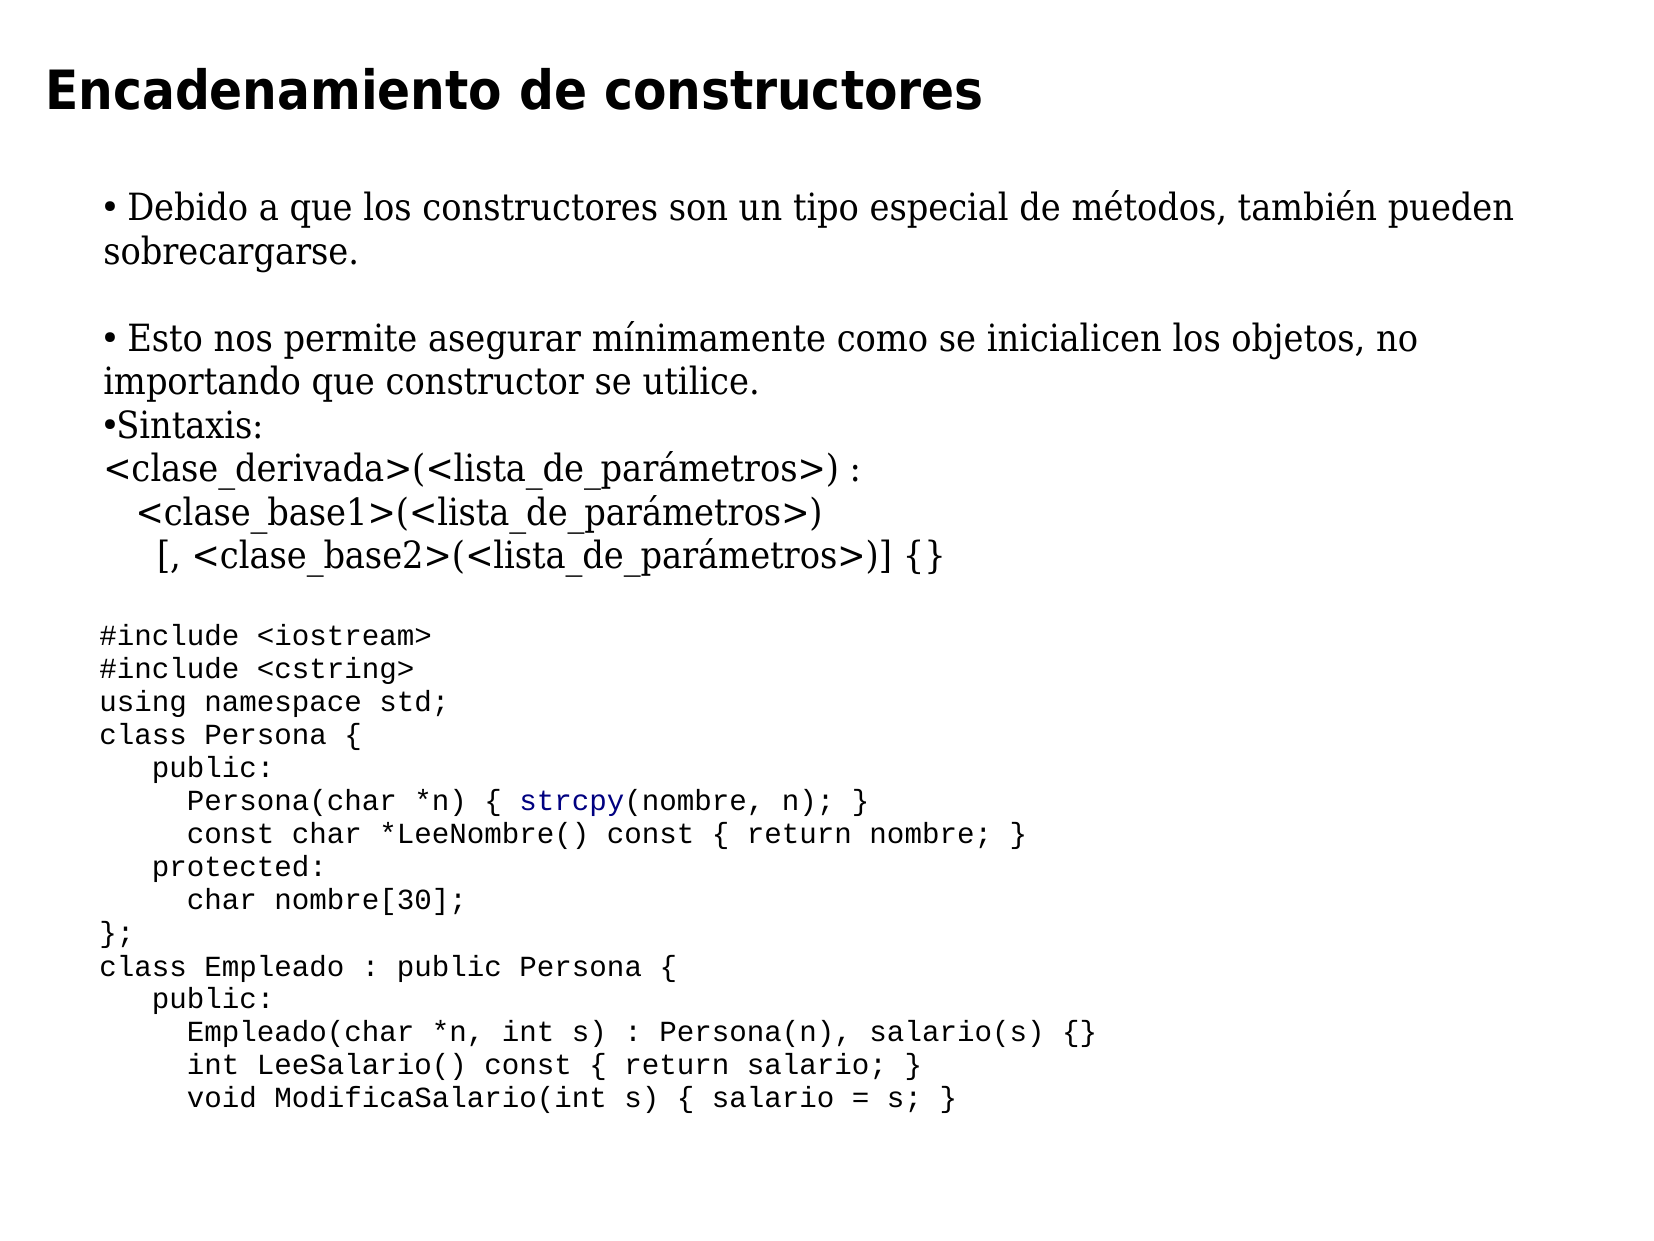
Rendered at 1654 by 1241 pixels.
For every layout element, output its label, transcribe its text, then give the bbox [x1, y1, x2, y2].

text_box Debido a que los constructores son un tipo especial de métodos, también pueden sobrecargarse. Esto nos permite asegurar mínimamente como se inicialicen los objetos, no importando que constructor se utilice. Sintaxis: <clase_derivada>(<lista_de_parámetros>) : <clase_base1>(<lista_de_parámetros>) [, <clase_base2>(<lista_de_parámetros>)] {} [88, 178, 1565, 590]
text_box #include <iostream> #include <cstring> using namespace std; class Persona { public: Persona(char *n) { strcpy(nombre, n); } const char *LeeNombre() const { return nombre; } protected: char nombre[30]; }; class Empleado : public Persona { public: Empleado(char *n, int s) : Persona(n), salario(s) {} int LeeSalario() const { return salario; } void ModificaSalario(int s) { salario = s; } [84, 614, 1447, 1205]
text_box Encadenamiento de constructores [30, 52, 1625, 131]
